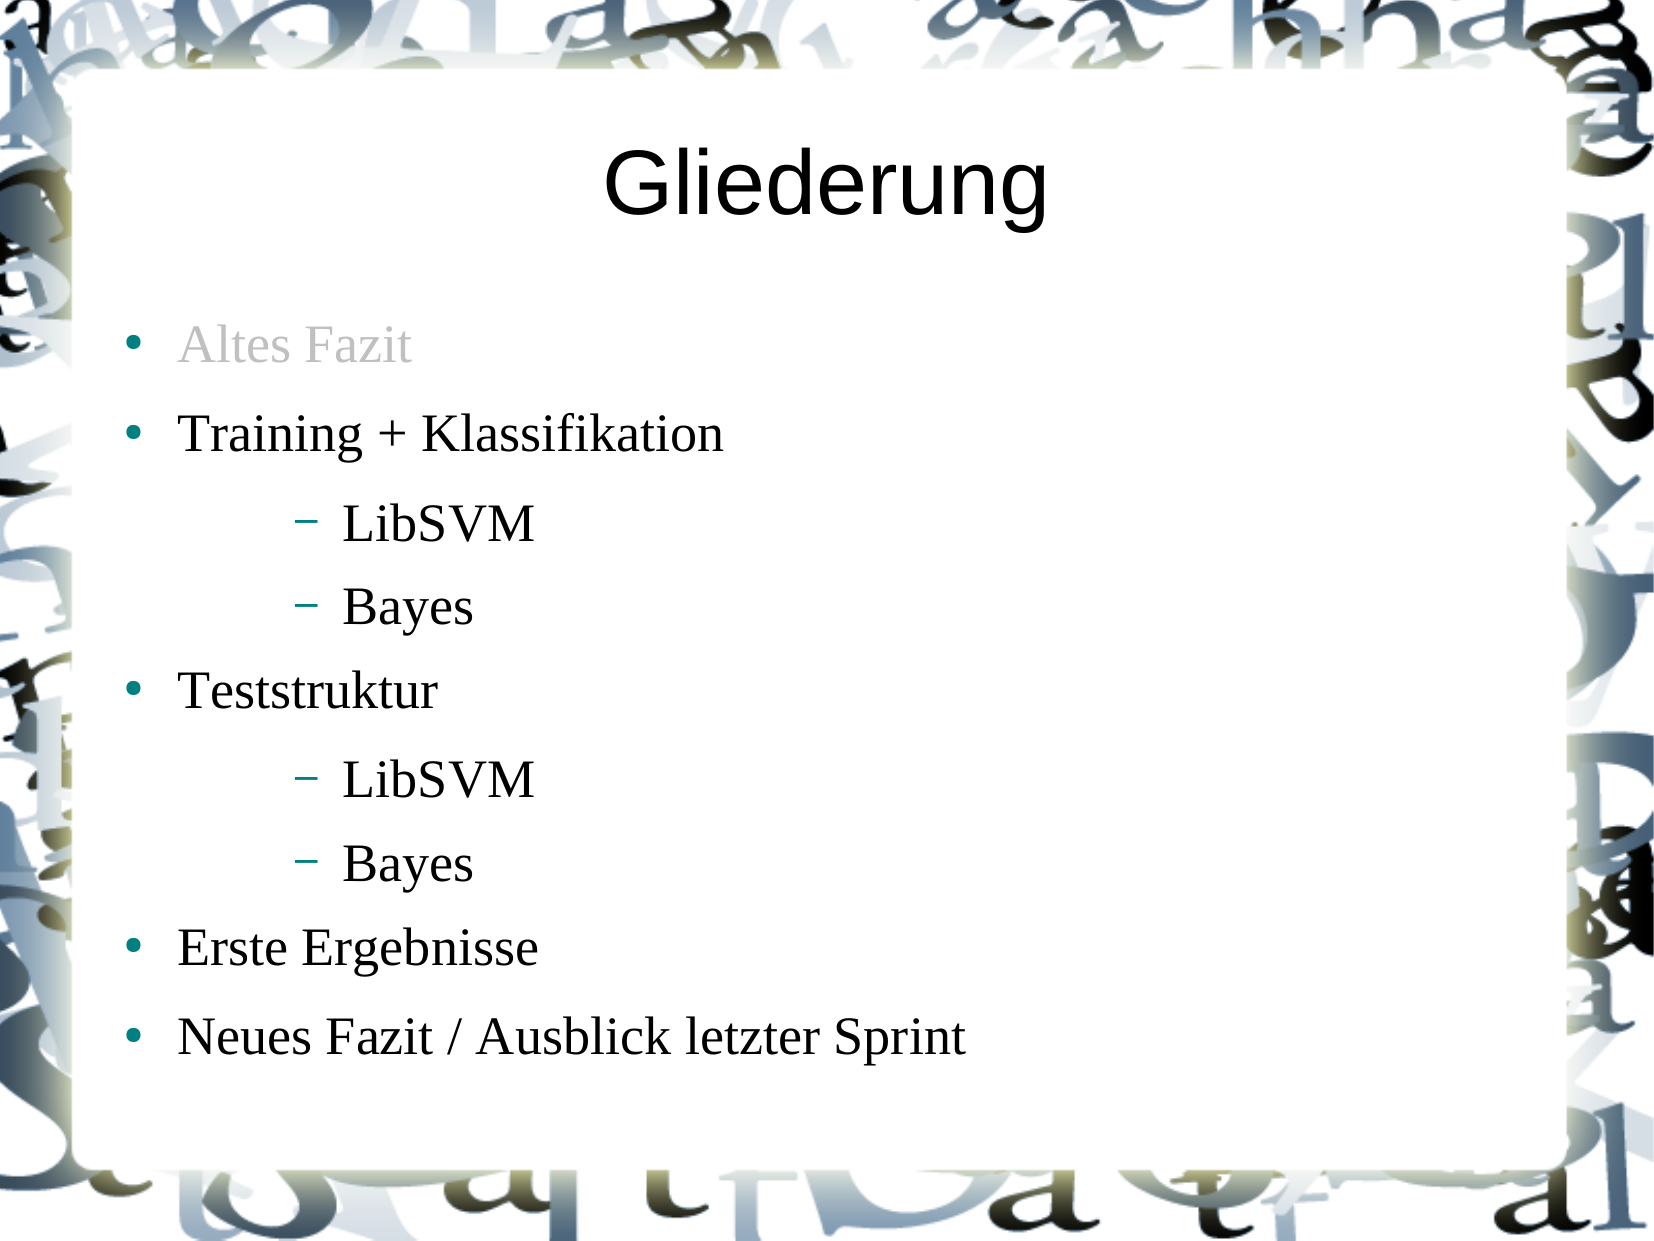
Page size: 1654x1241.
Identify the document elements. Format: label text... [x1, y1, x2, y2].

list Altes Fazit Training + Klassifikation LibSVM Bayes Teststruktur LibSVM Bayes Erste Ergebnisse Neues Fazit / Ausblick letzter Sprint [106, 313, 1530, 1151]
picture [0, 0, 1654, 1241]
title Gliederung [82, 78, 1571, 287]
